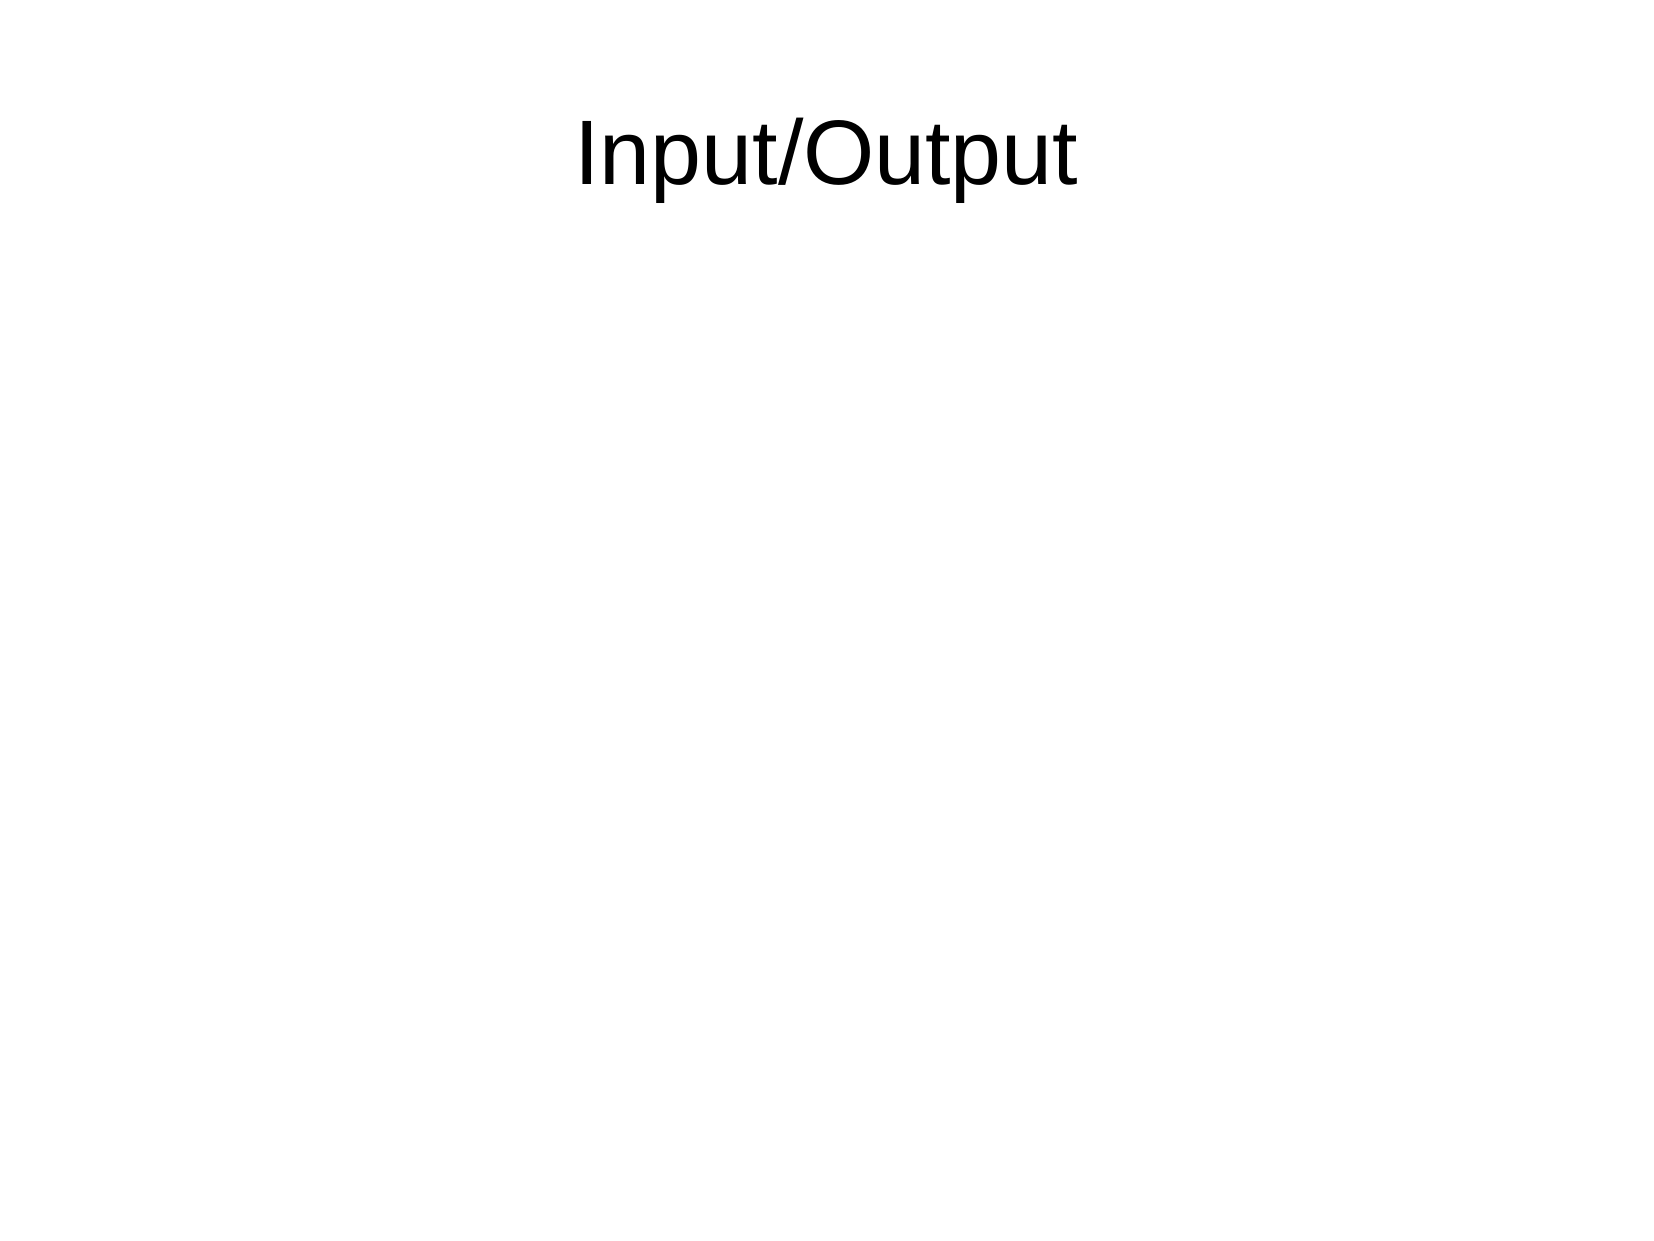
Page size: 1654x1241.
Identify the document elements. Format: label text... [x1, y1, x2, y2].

title Input/Output [82, 49, 1571, 257]
